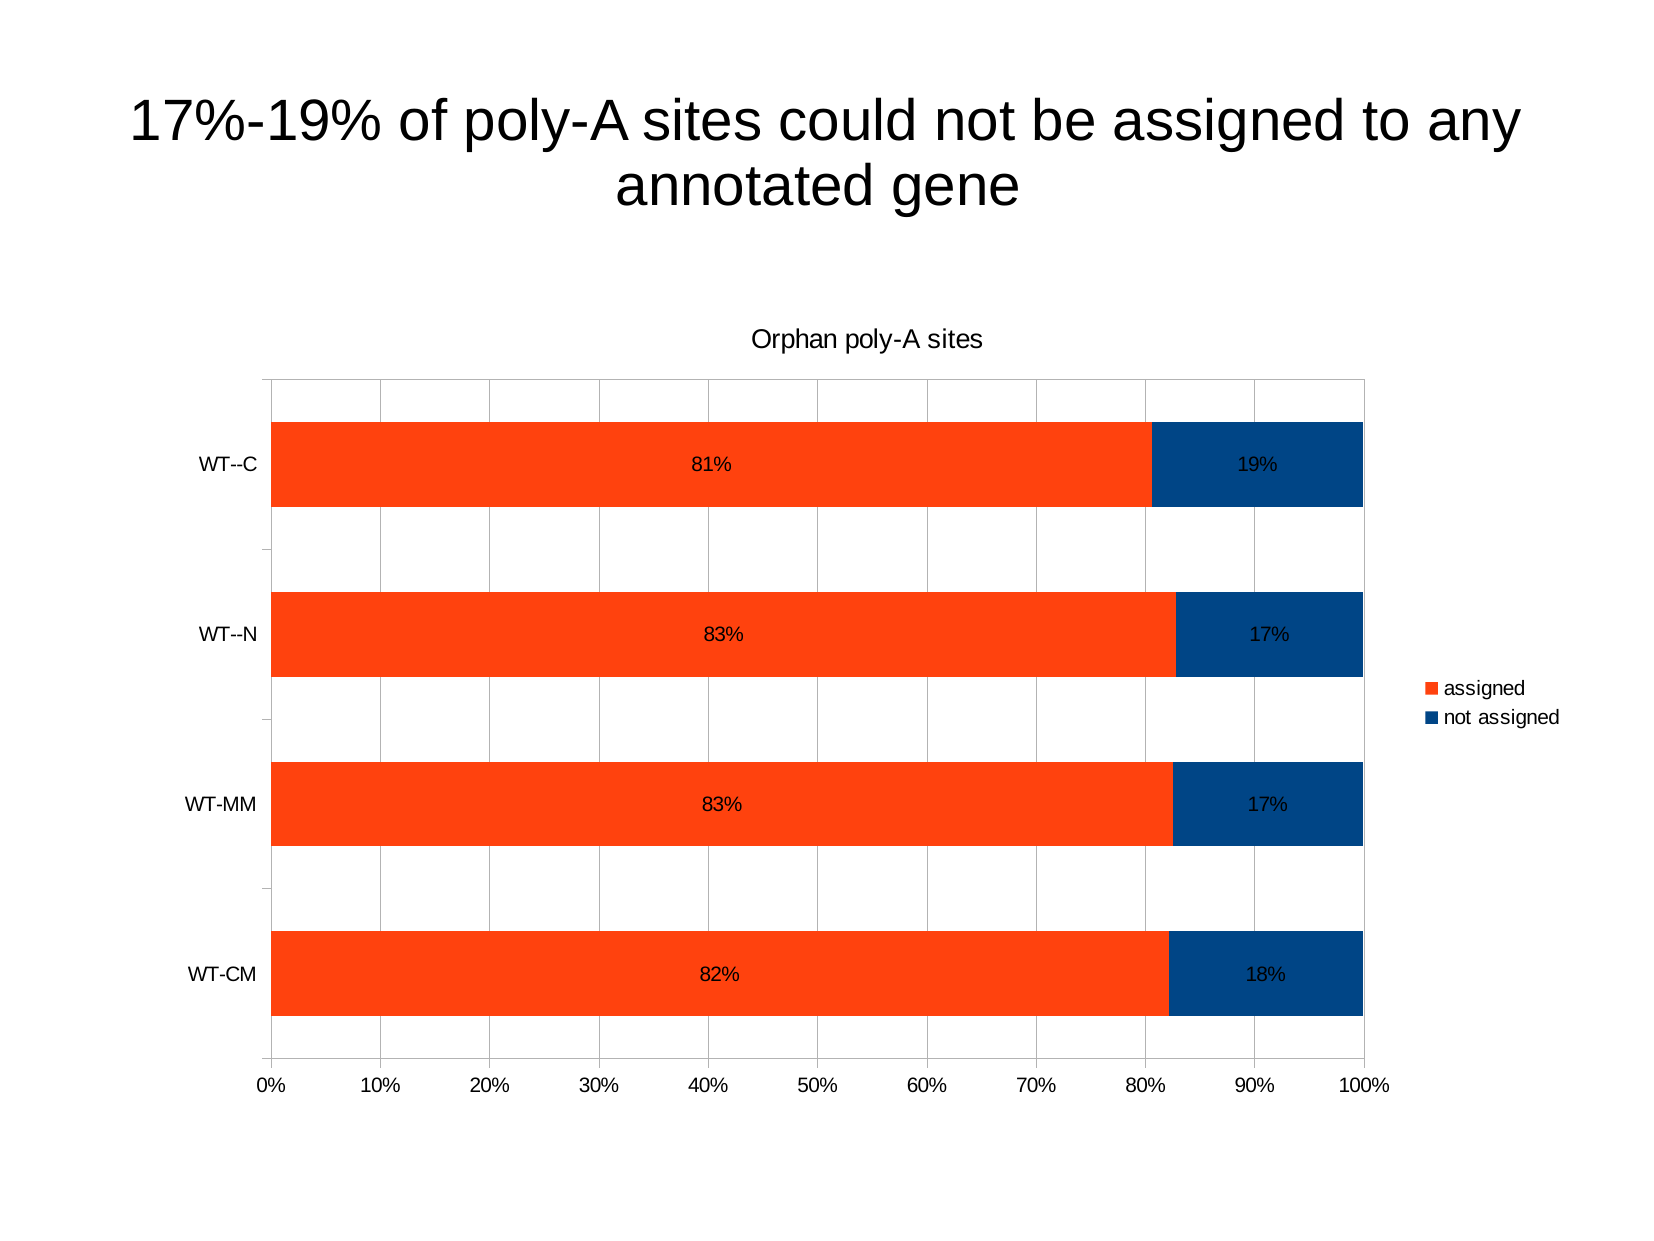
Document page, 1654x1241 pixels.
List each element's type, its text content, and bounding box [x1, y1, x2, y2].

chart [156, 292, 1579, 1114]
title 17%-19% of poly-A sites could not be assigned to any annotated gene [82, 49, 1571, 257]
